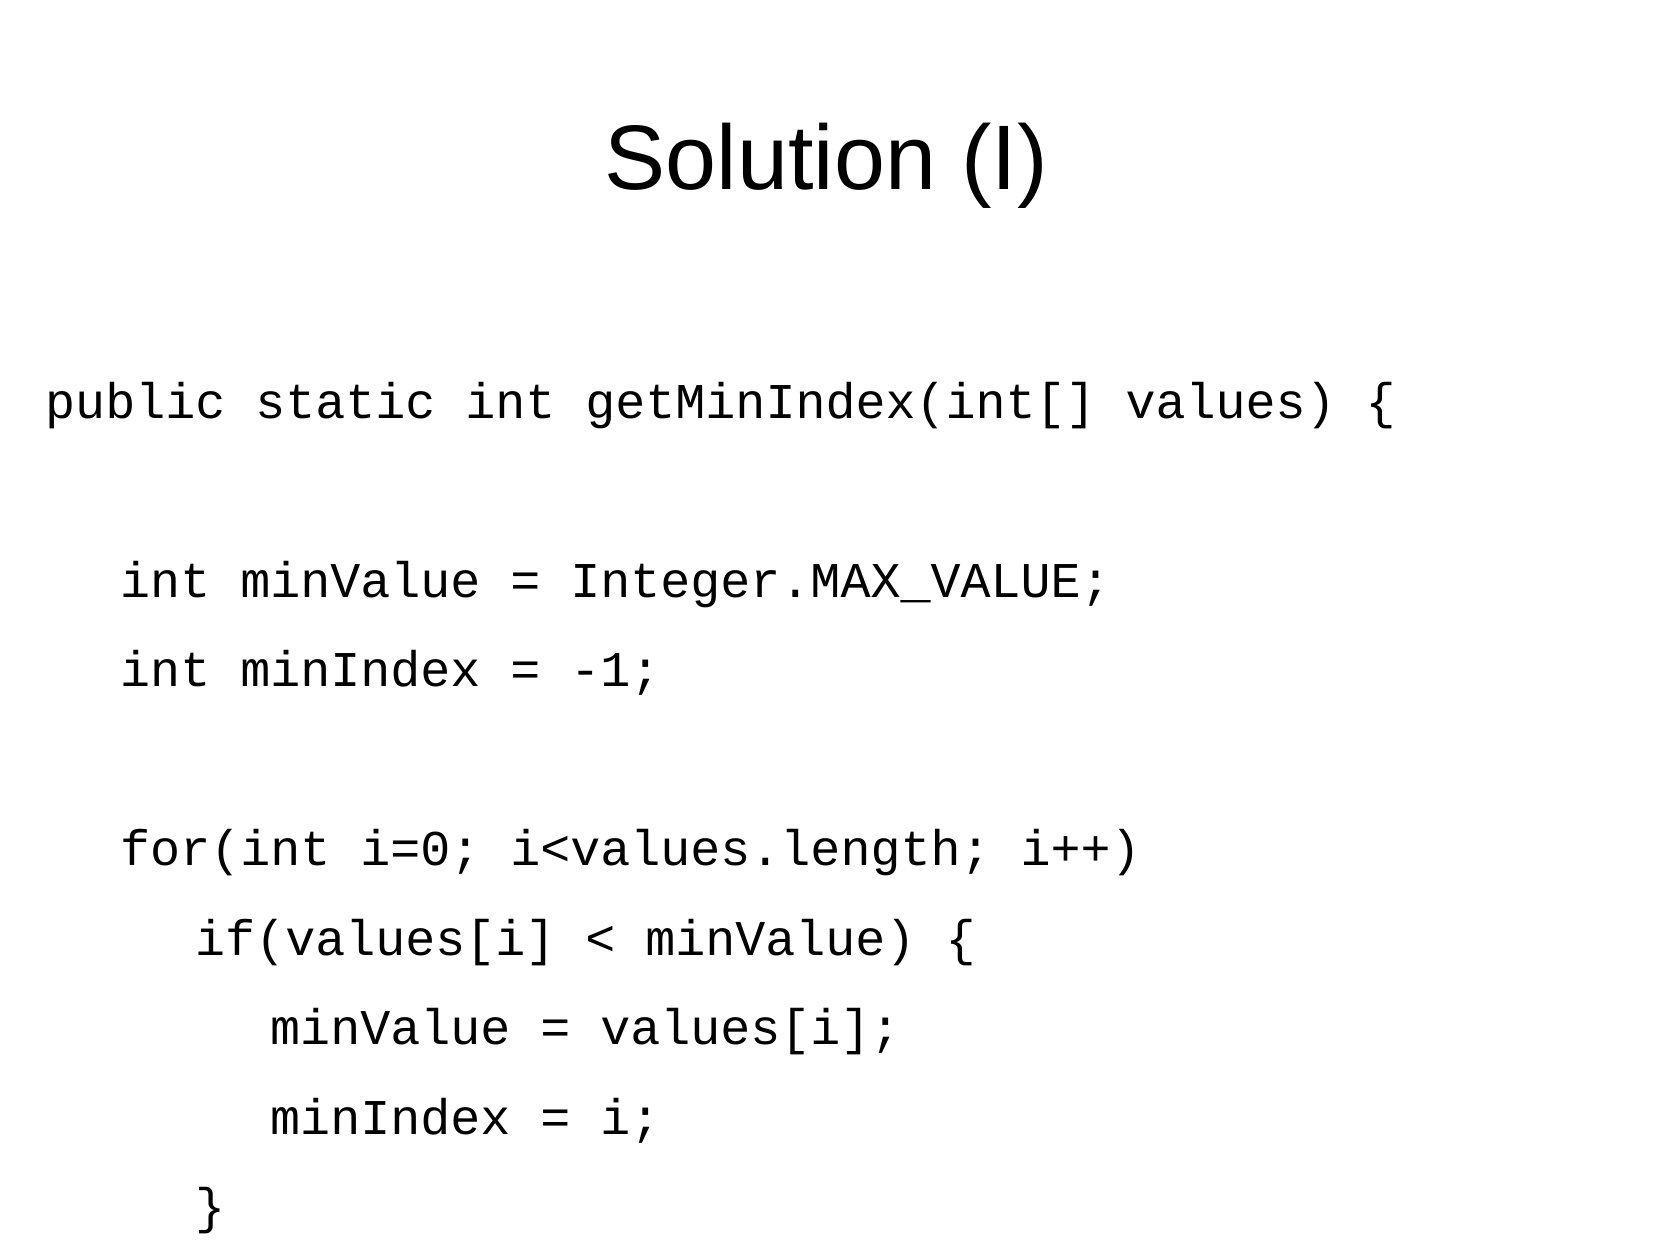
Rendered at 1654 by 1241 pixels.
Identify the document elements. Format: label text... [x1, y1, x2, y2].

title Solution (I) [82, 49, 1571, 257]
subtitle public static int getMinIndex(int[] values) { int minValue = Integer.MAX_VALUE; int minIndex = -1; for(int i=0; i<values.length; i++) if(values[i] < minValue) { minValue = values[i]; minIndex = i; } return minIndex; } [45, 75, 1576, 1241]
